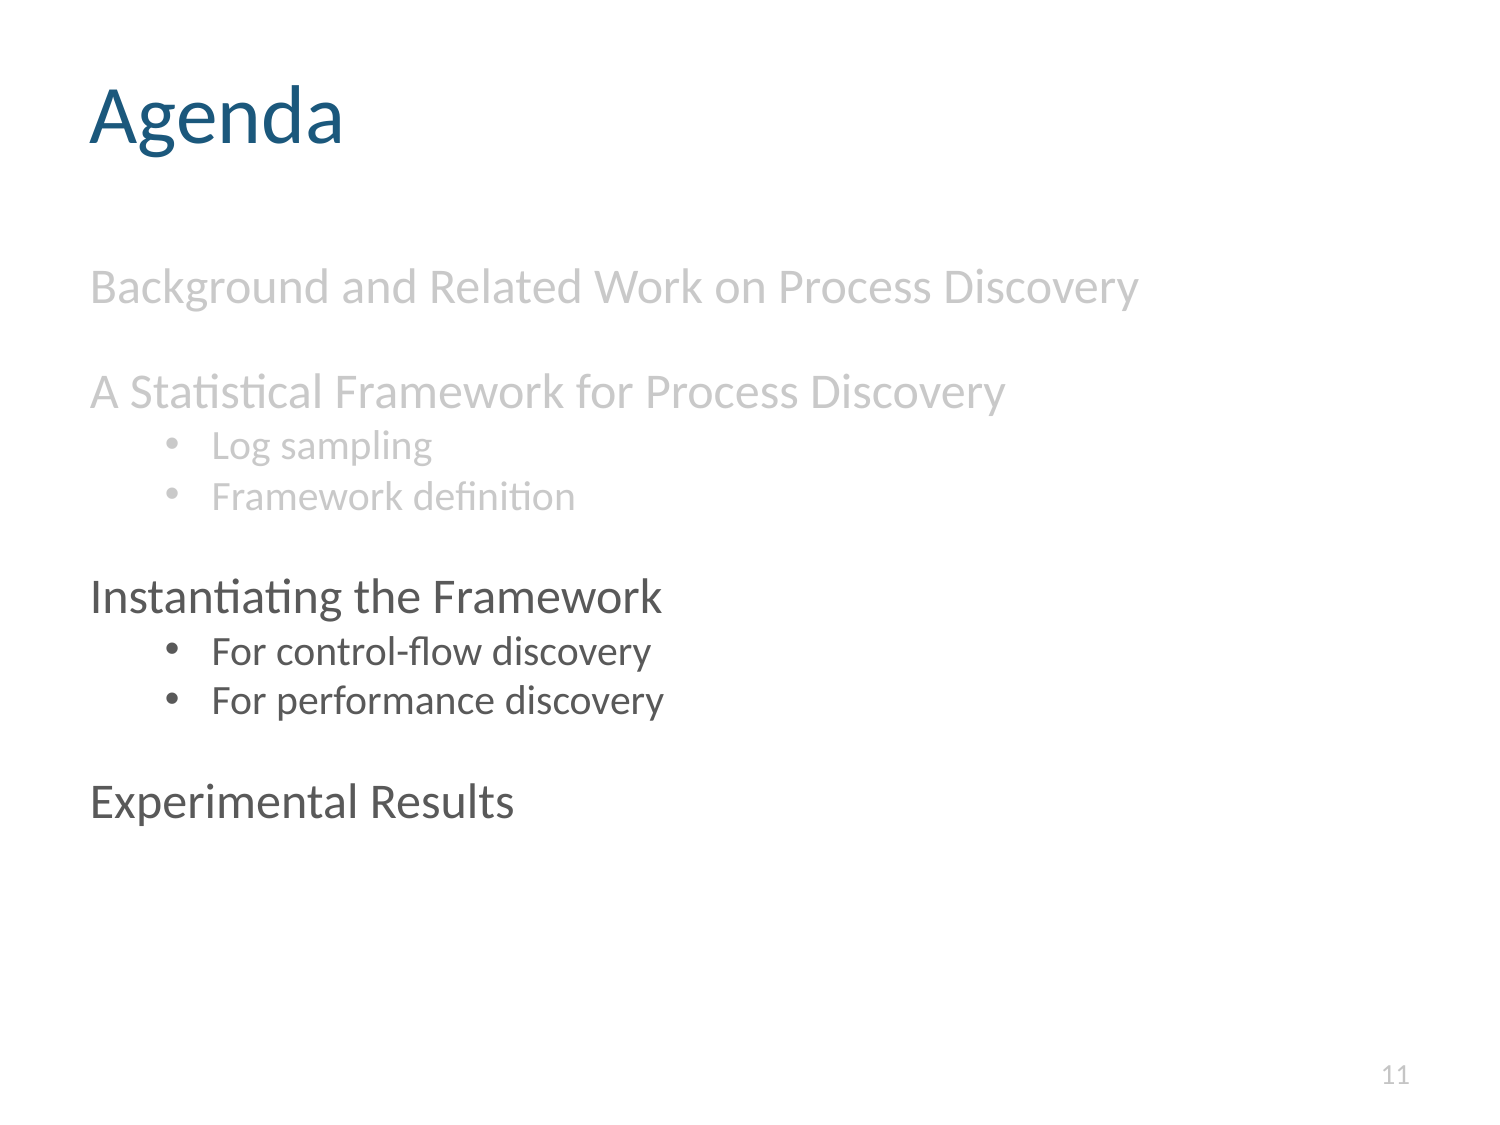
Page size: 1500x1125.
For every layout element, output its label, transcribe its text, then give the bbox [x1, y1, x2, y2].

text_box Background and Related Work on Process Discovery A Statistical Framework for Process Discovery Log sampling Framework definition Instantiating the Framework For control-flow discovery For performance discovery Experimental Results [74, 245, 1425, 1033]
text_box [58, 228, 1408, 567]
text_box Agenda [75, 45, 1431, 175]
text_box <number> [1074, 1042, 1425, 1103]
